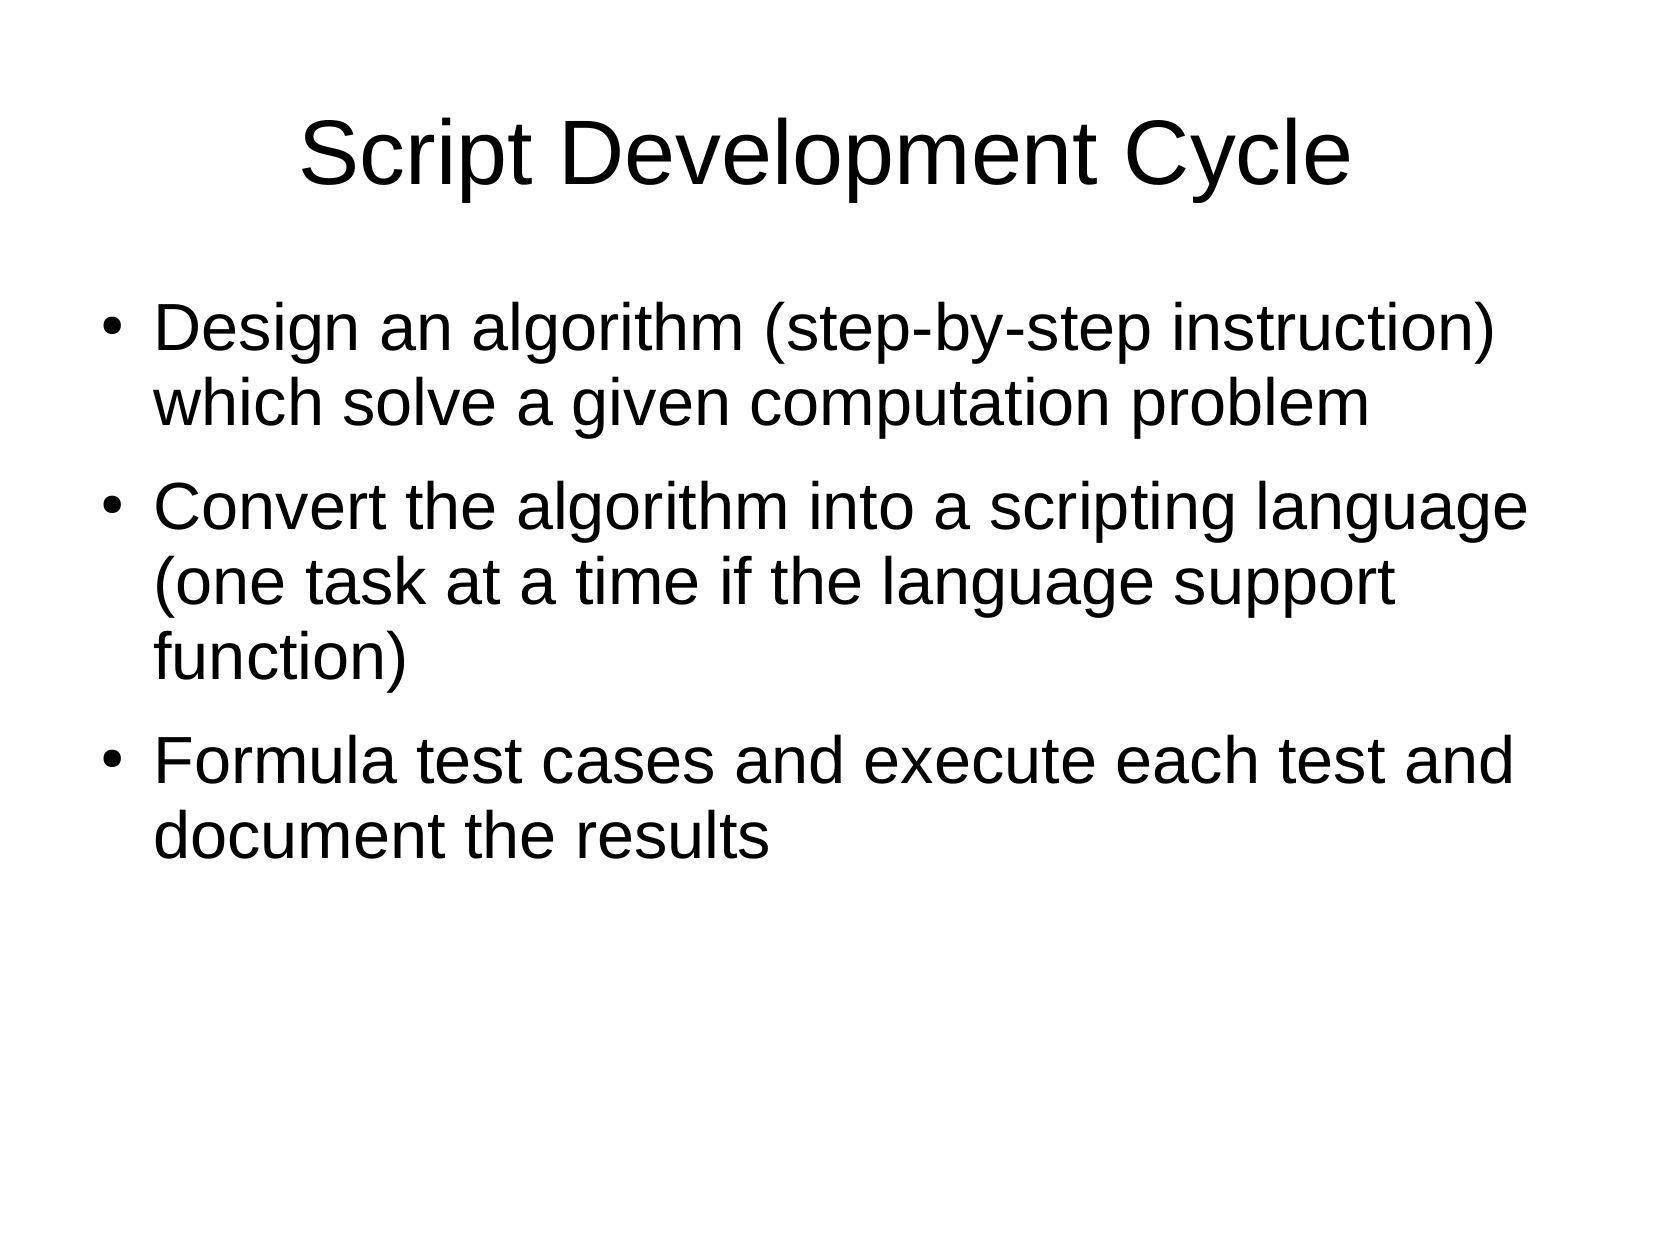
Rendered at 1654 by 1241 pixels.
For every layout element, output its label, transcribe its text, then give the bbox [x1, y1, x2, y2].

title Script Development Cycle [82, 49, 1571, 257]
list Design an algorithm (step-by-step instruction) which solve a given computation problem Convert the algorithm into a scripting language (one task at a time if the language support function) Formula test cases and execute each test and document the results [82, 290, 1571, 1010]
